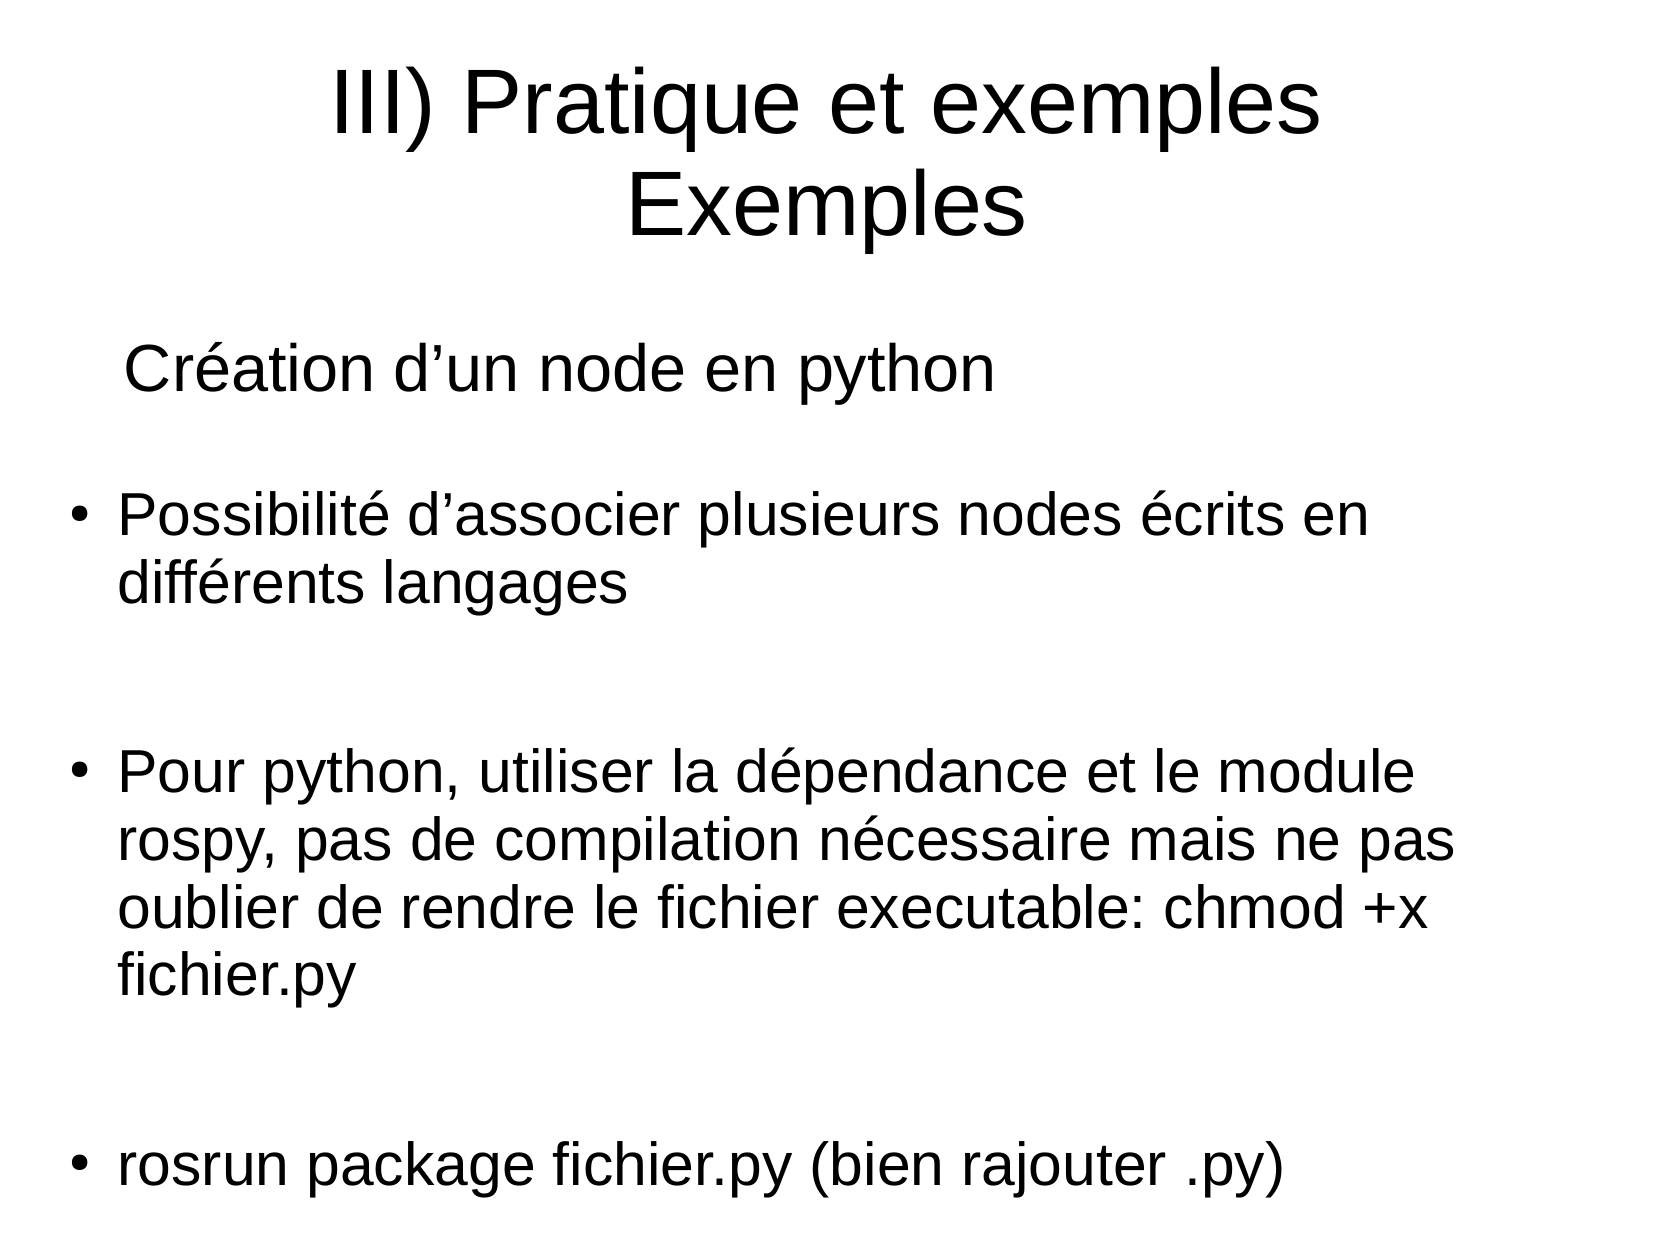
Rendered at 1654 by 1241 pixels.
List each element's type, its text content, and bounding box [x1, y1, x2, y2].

list Possibilité d’associer plusieurs nodes écrits en différents langages Pour python, utiliser la dépendance et le module rospy, pas de compilation nécessaire mais ne pas oublier de rendre le fichier executable: chmod +x fichier.py rosrun package fichier.py (bien rajouter .py) [53, 1051, 1542, 1201]
title III) Pratique et exemples Exemples [82, 49, 1571, 257]
list Création d’un node en python [53, 330, 1542, 1051]
